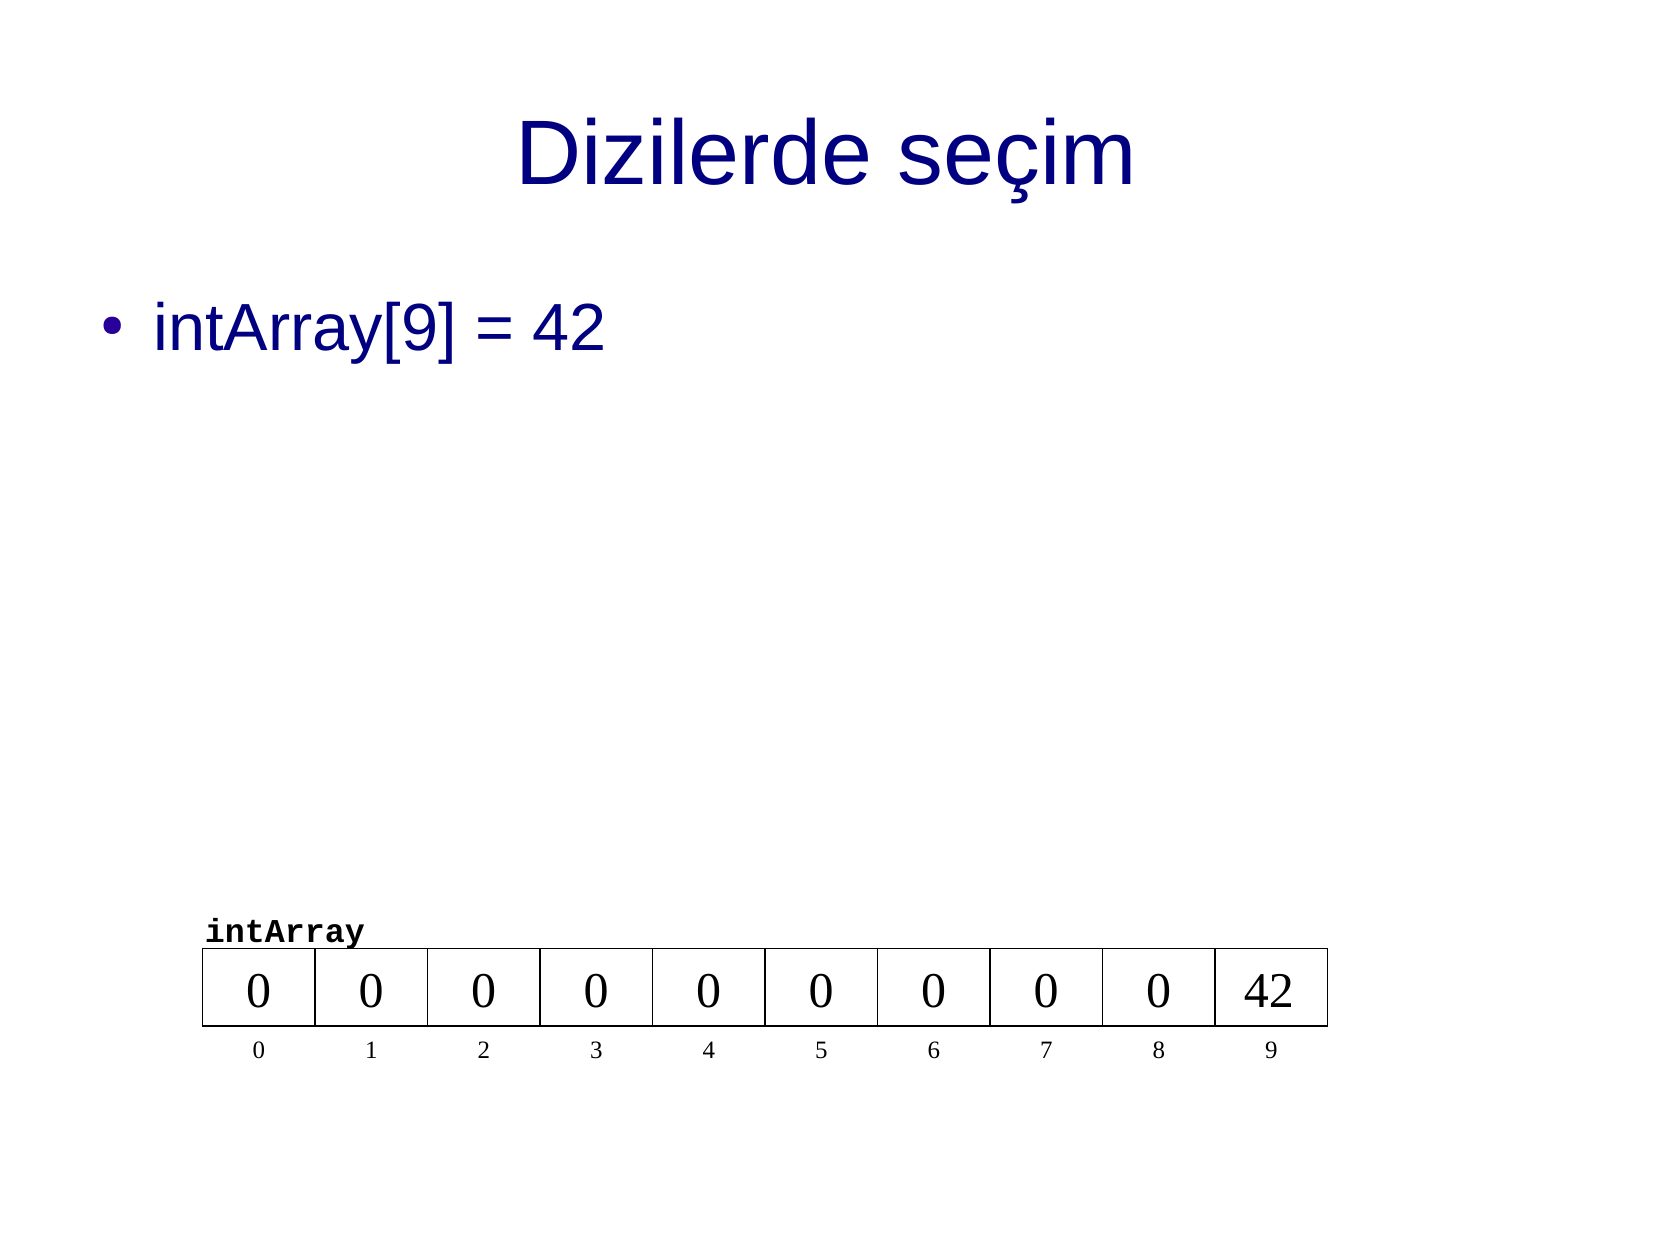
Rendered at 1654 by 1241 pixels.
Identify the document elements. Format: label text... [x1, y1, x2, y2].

text_box 0 [202, 958, 314, 1026]
text_box 0 [877, 948, 989, 1026]
text_box 4 [664, 1026, 753, 1072]
text_box 0 [214, 1026, 303, 1072]
text_box 0 [764, 948, 877, 1026]
title Dizilerde seçim [82, 101, 1571, 205]
text_box 1 [327, 1026, 415, 1072]
text_box 3 [552, 1026, 640, 1072]
text_box 0 [539, 948, 652, 1026]
text_box 5 [777, 1026, 865, 1072]
text_box 0 [314, 948, 427, 1026]
text_box 2 [439, 1026, 528, 1072]
text_box 6 [889, 1026, 978, 1072]
text_box 0 [1102, 948, 1214, 1026]
text_box 0 [652, 948, 764, 1026]
text_box intArray [190, 906, 380, 958]
text_box 7 [1002, 1026, 1090, 1072]
text_box 42 [1212, 949, 1326, 1026]
text_box 0 [989, 948, 1102, 1026]
text_box 9 [1227, 1026, 1315, 1072]
text_box 0 [427, 948, 539, 1026]
text_box 8 [1114, 1026, 1203, 1072]
list intArray[9] = 42 [82, 290, 1571, 1109]
